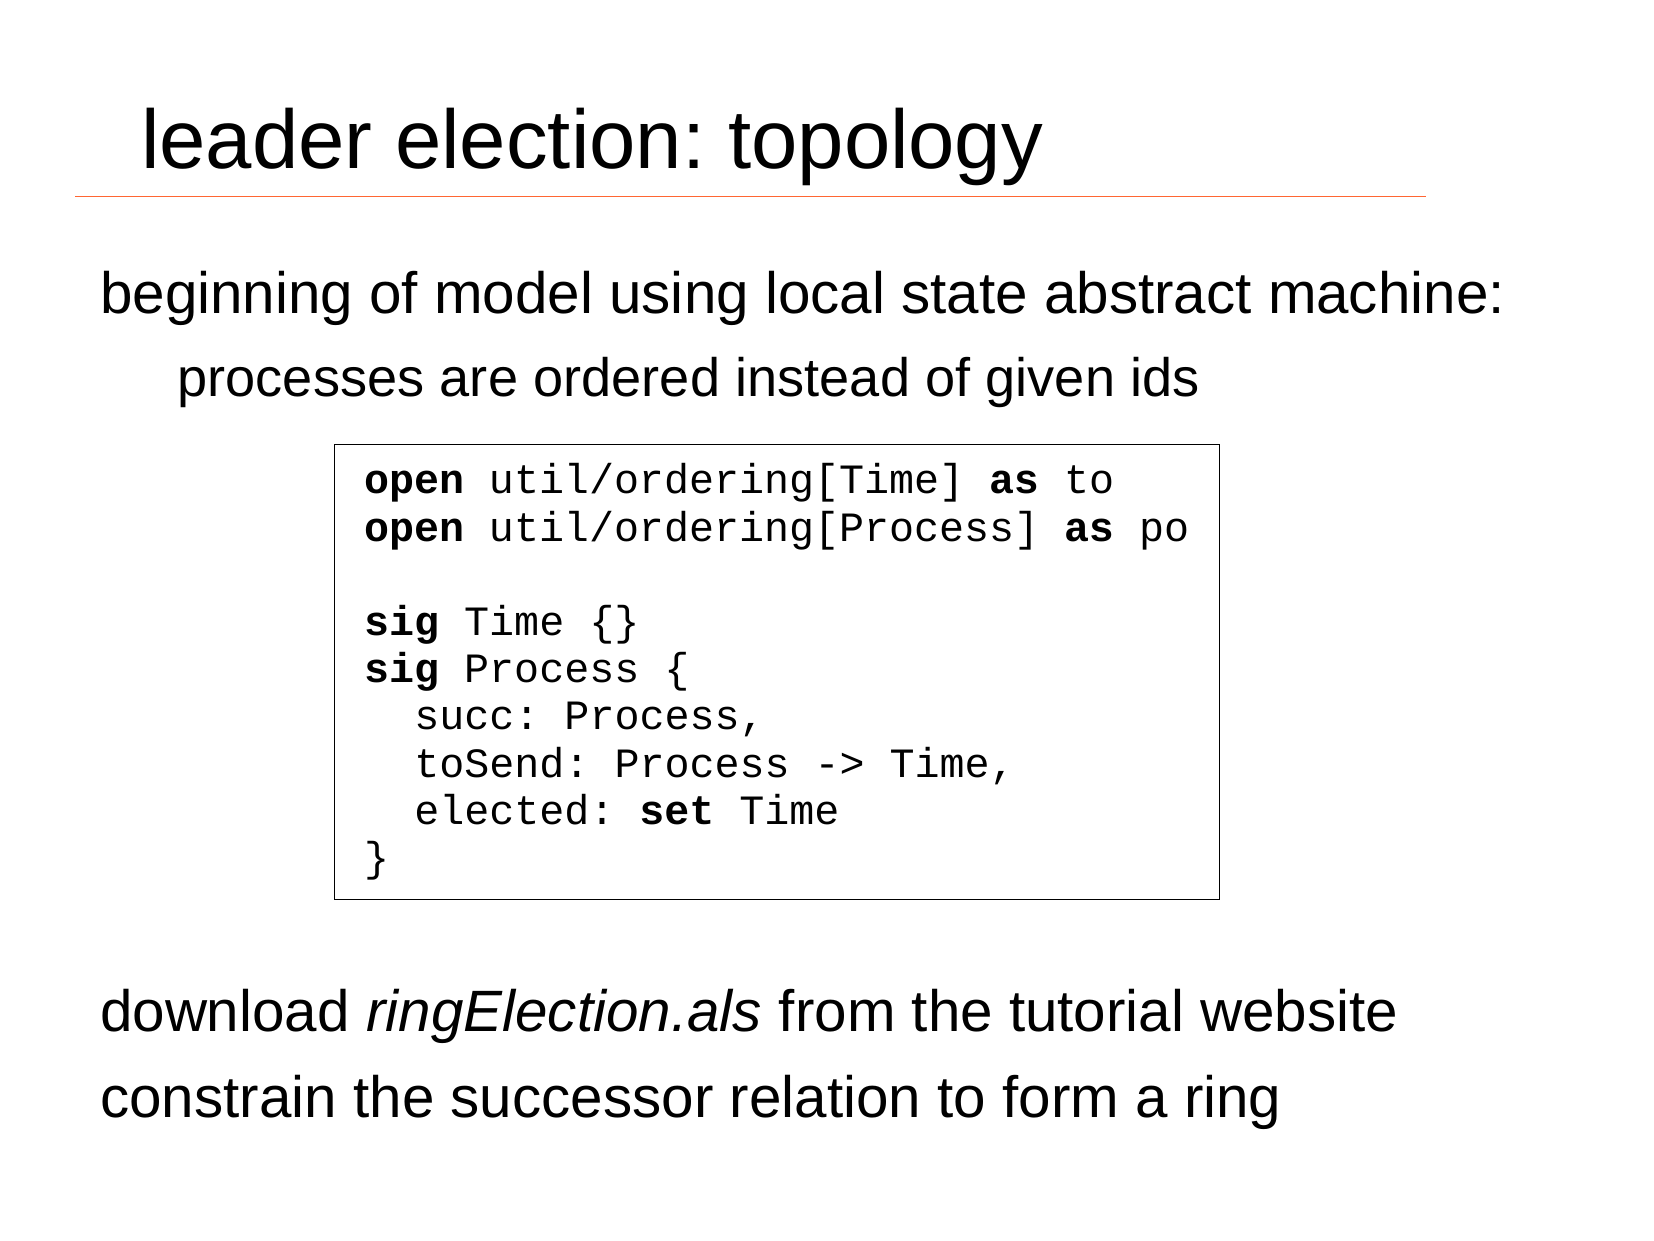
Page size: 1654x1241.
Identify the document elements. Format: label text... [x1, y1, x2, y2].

list beginning of model using local state abstract machine: processes are ordered instead of given ids download ringElection.als from the tutorial website constrain the successor relation to form a ring [82, 261, 1571, 1207]
text_box open util/ordering[Time] as to open util/ordering[Process] as po sig Time {} sig Process { succ: Process, toSend: Process -> Time, elected: set Time } [334, 444, 1217, 879]
title leader election: topology [141, 86, 1604, 193]
